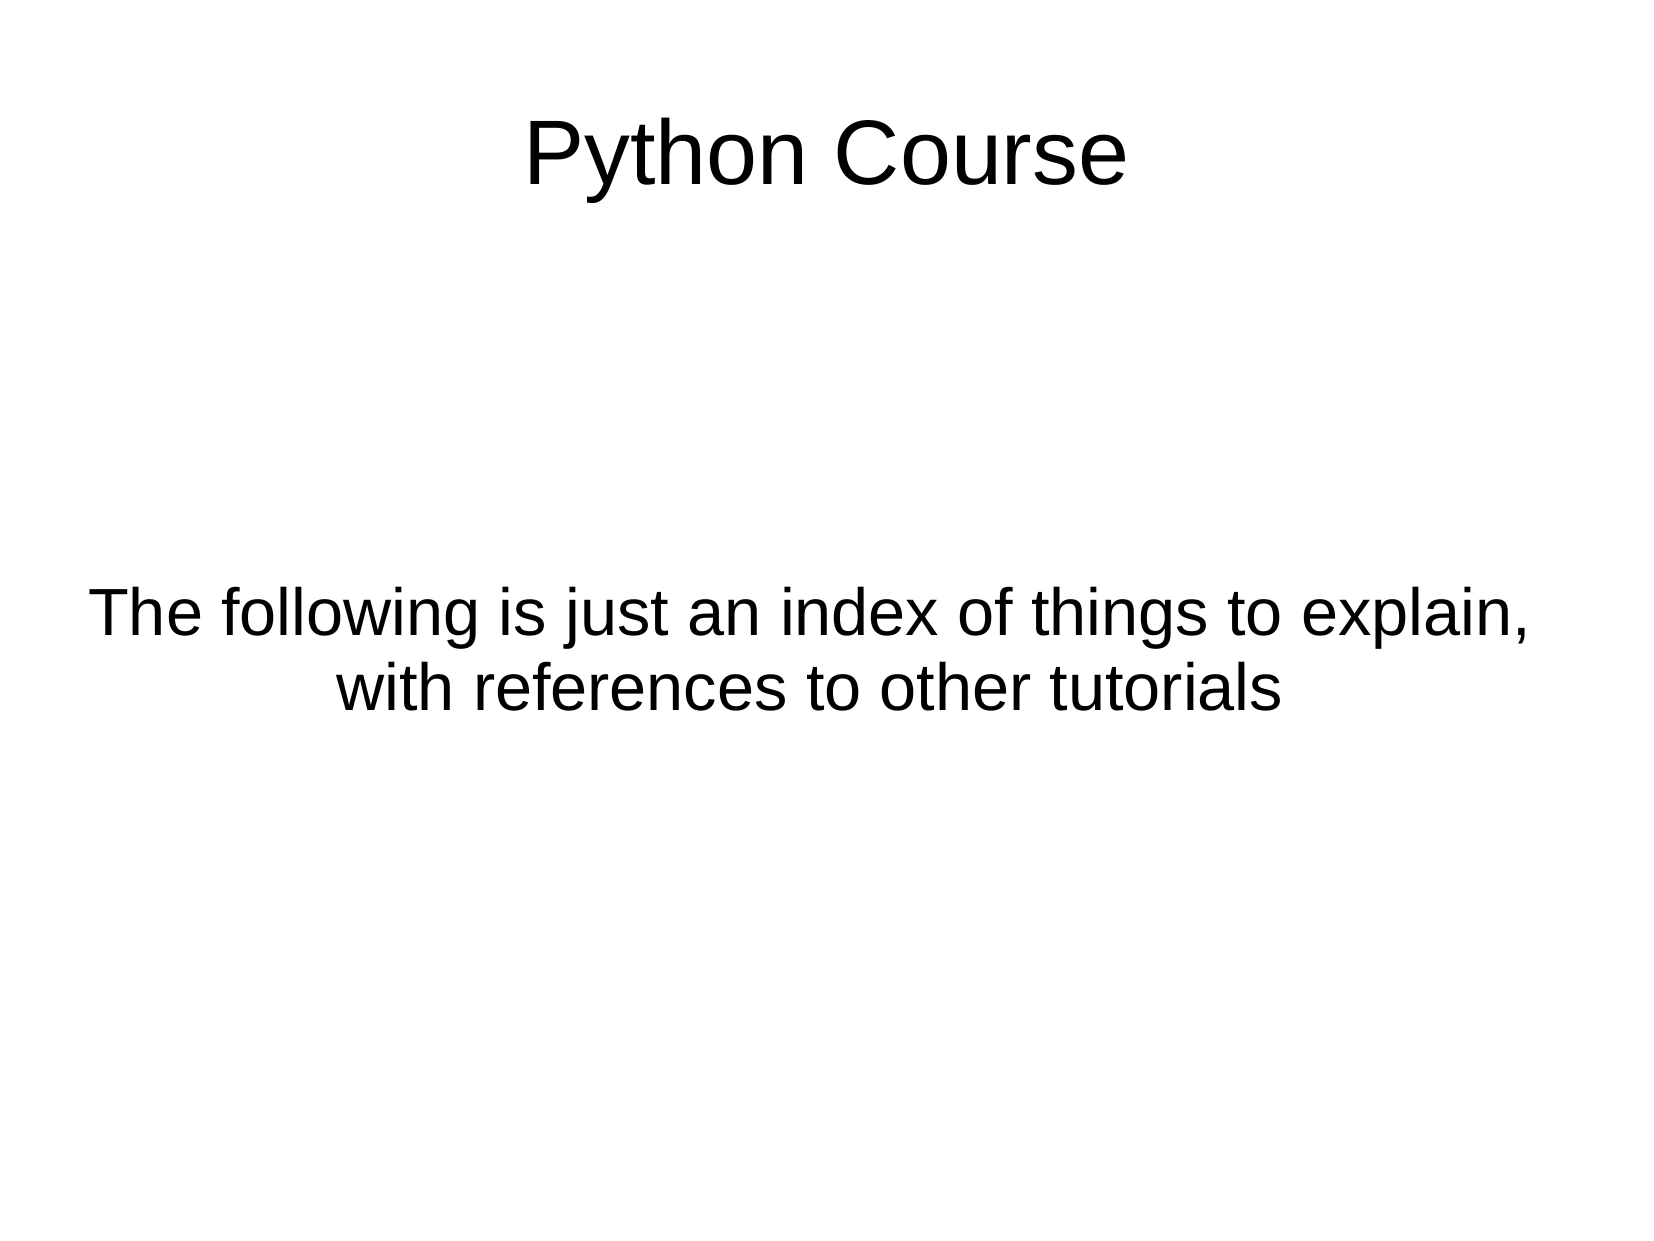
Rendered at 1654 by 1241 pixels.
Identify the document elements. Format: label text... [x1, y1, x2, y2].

title Python Course [82, 49, 1571, 257]
subtitle The following is just an index of things to explain, with references to other tutorials [82, 290, 1538, 1010]
